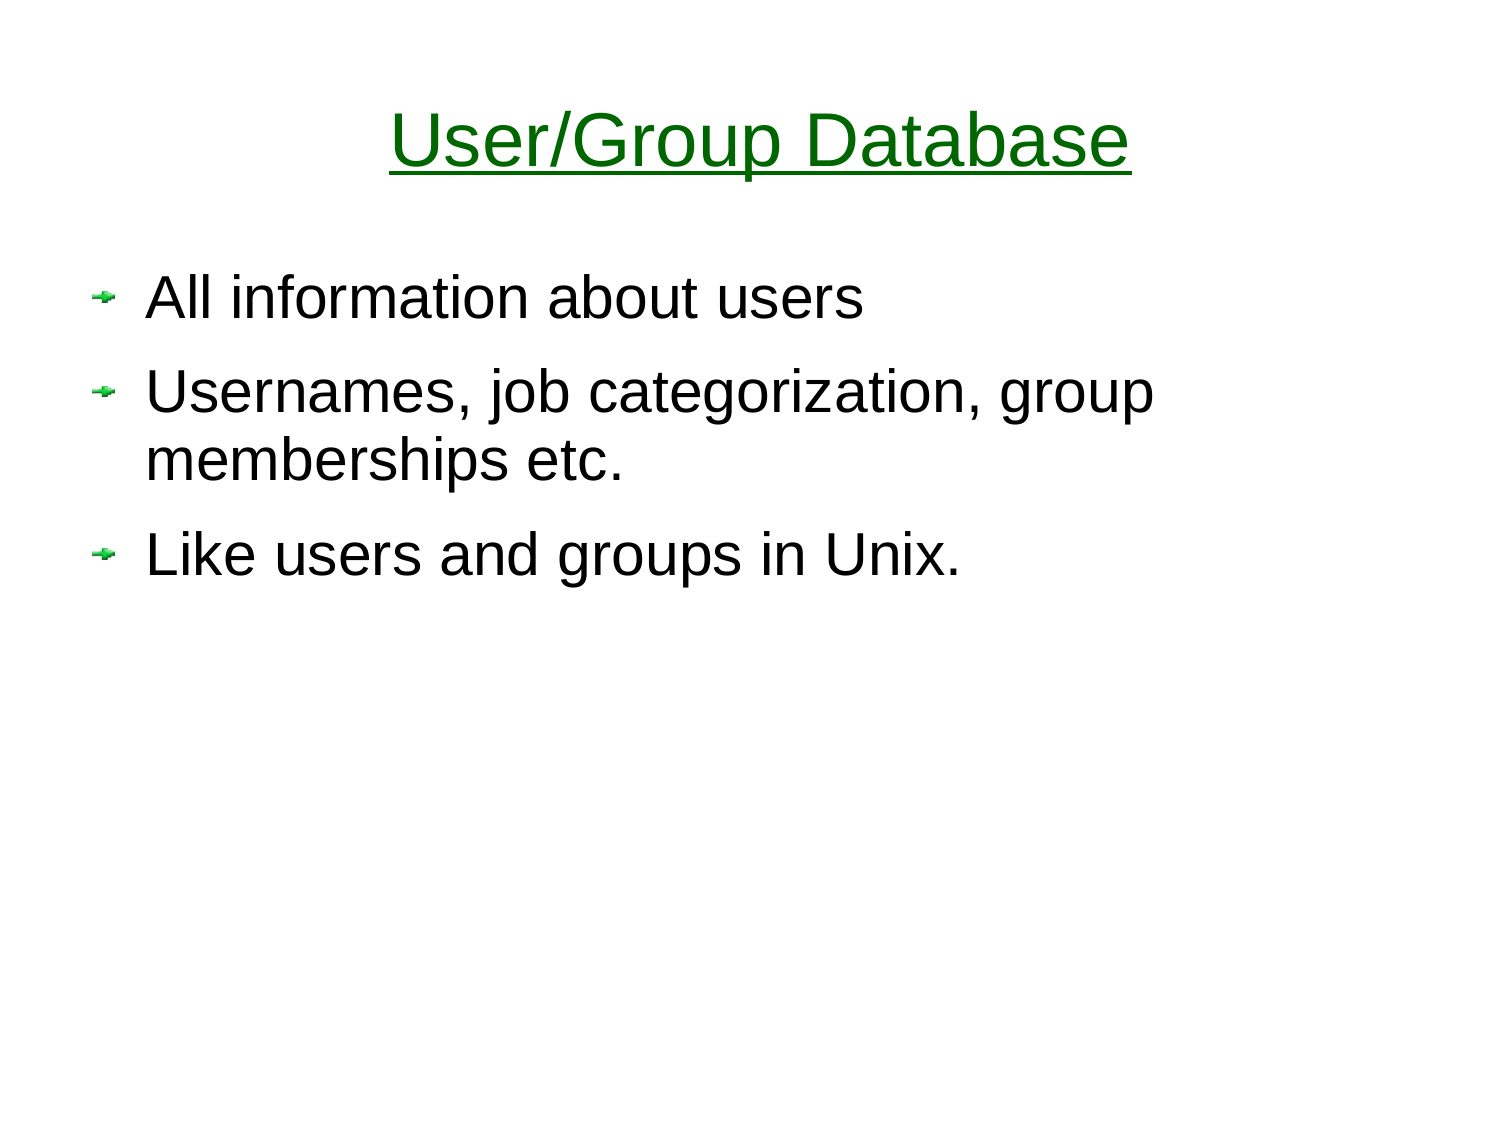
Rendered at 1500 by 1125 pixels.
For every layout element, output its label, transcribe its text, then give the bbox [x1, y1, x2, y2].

title User/Group Database [75, 44, 1447, 236]
list All information about users Usernames, job categorization, group memberships etc. Like users and groups in Unix. [75, 263, 1447, 997]
